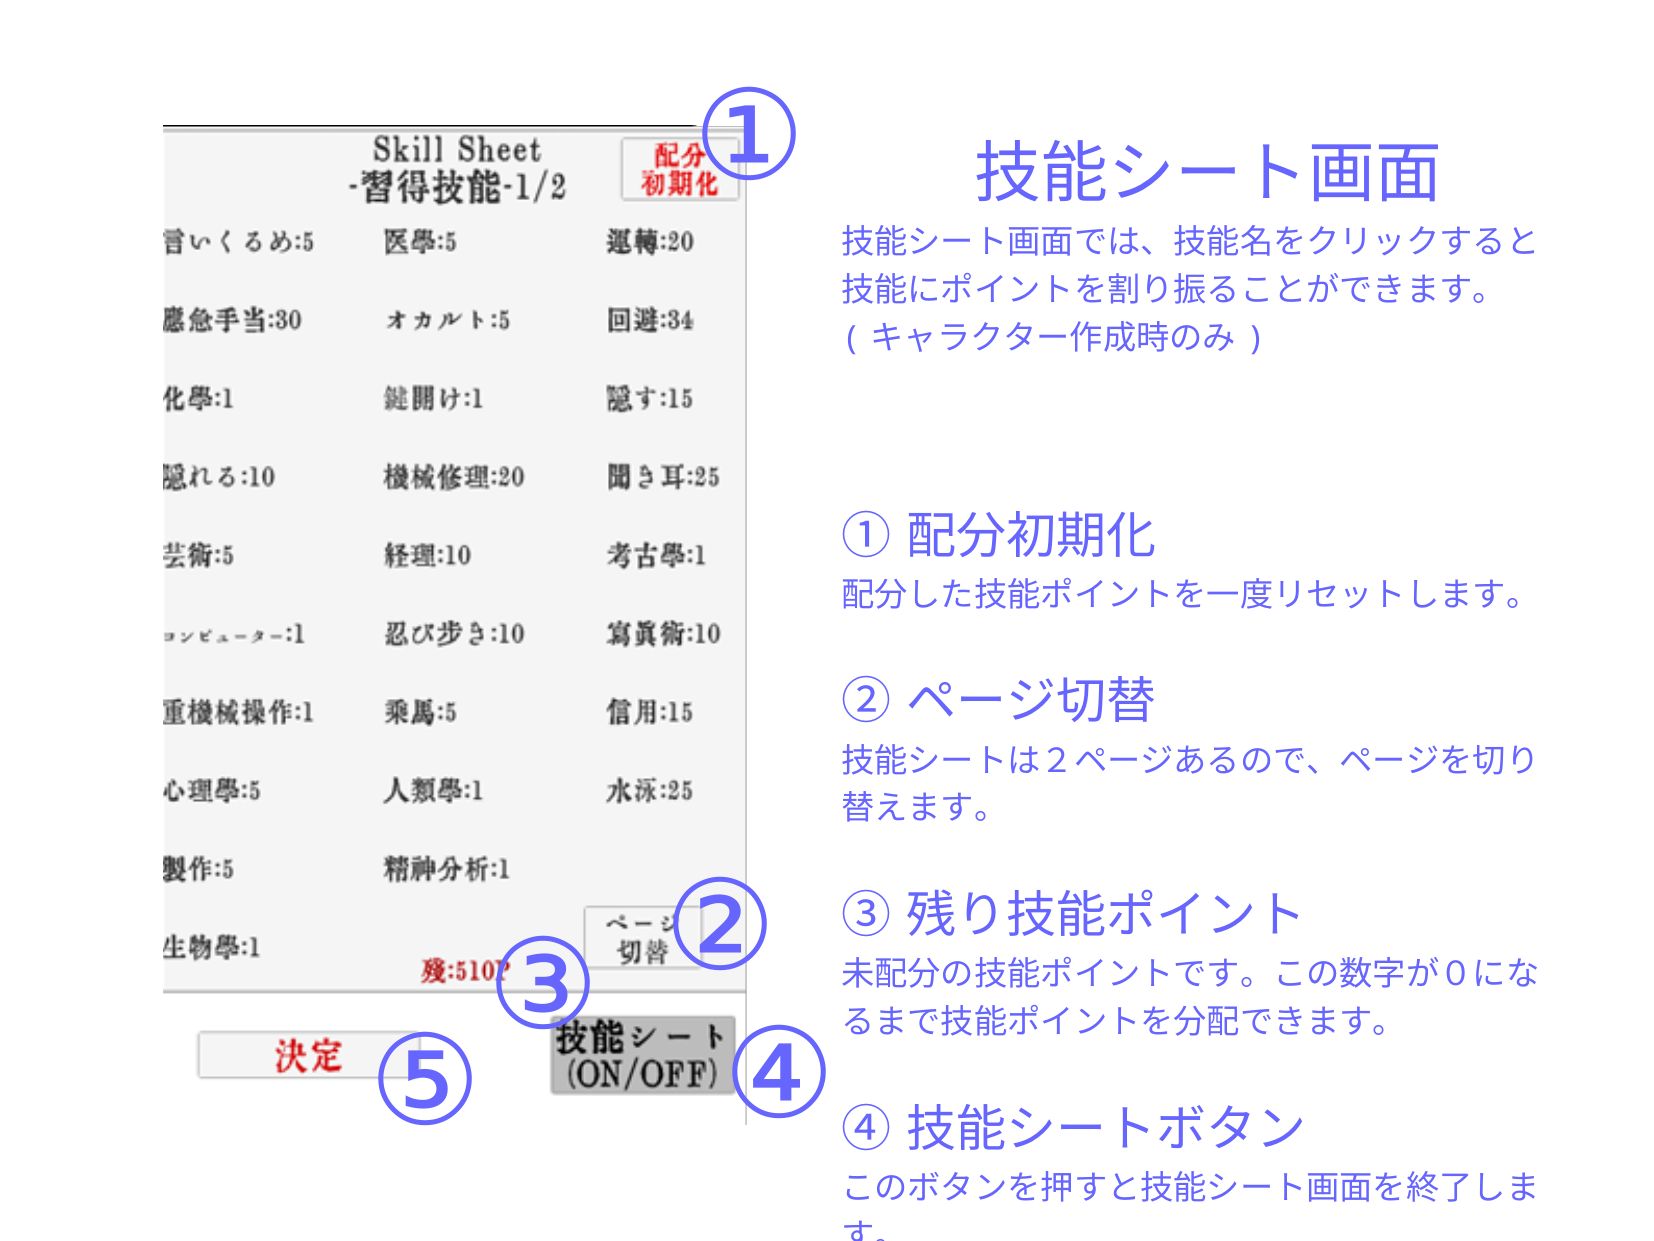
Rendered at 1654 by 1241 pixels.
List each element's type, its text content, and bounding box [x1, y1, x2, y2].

text_box ③ [472, 908, 591, 1123]
text_box ⑤ [354, 1003, 473, 1218]
picture [163, 125, 826, 1125]
text_box ① [679, 59, 798, 273]
text_box ② [649, 849, 768, 1063]
text_box ④ [708, 996, 826, 1211]
text_box 技能シート画面 技能シート画面では、技能名をクリックすると技能にポイントを割り振ることができます。(キャラクター作成時のみ) ①配分初期化 配分した技能ポイントを一度リセットします。 ②ページ切替 技能シートは２ページあるので、ページを切り替えます。 ③残り技能ポイント 未配分の技能ポイントです。この数字が０になるまで技能ポイントを分配できます。 ④技能シートボタン このボタンを押すと技能シート画面を終了します。 ⑤決定ボタン 前画面（キャラクターシート画面）の決定ボタンです。この画面からでもキャラクターを決定することは可能です。 [826, 111, 1565, 1241]
